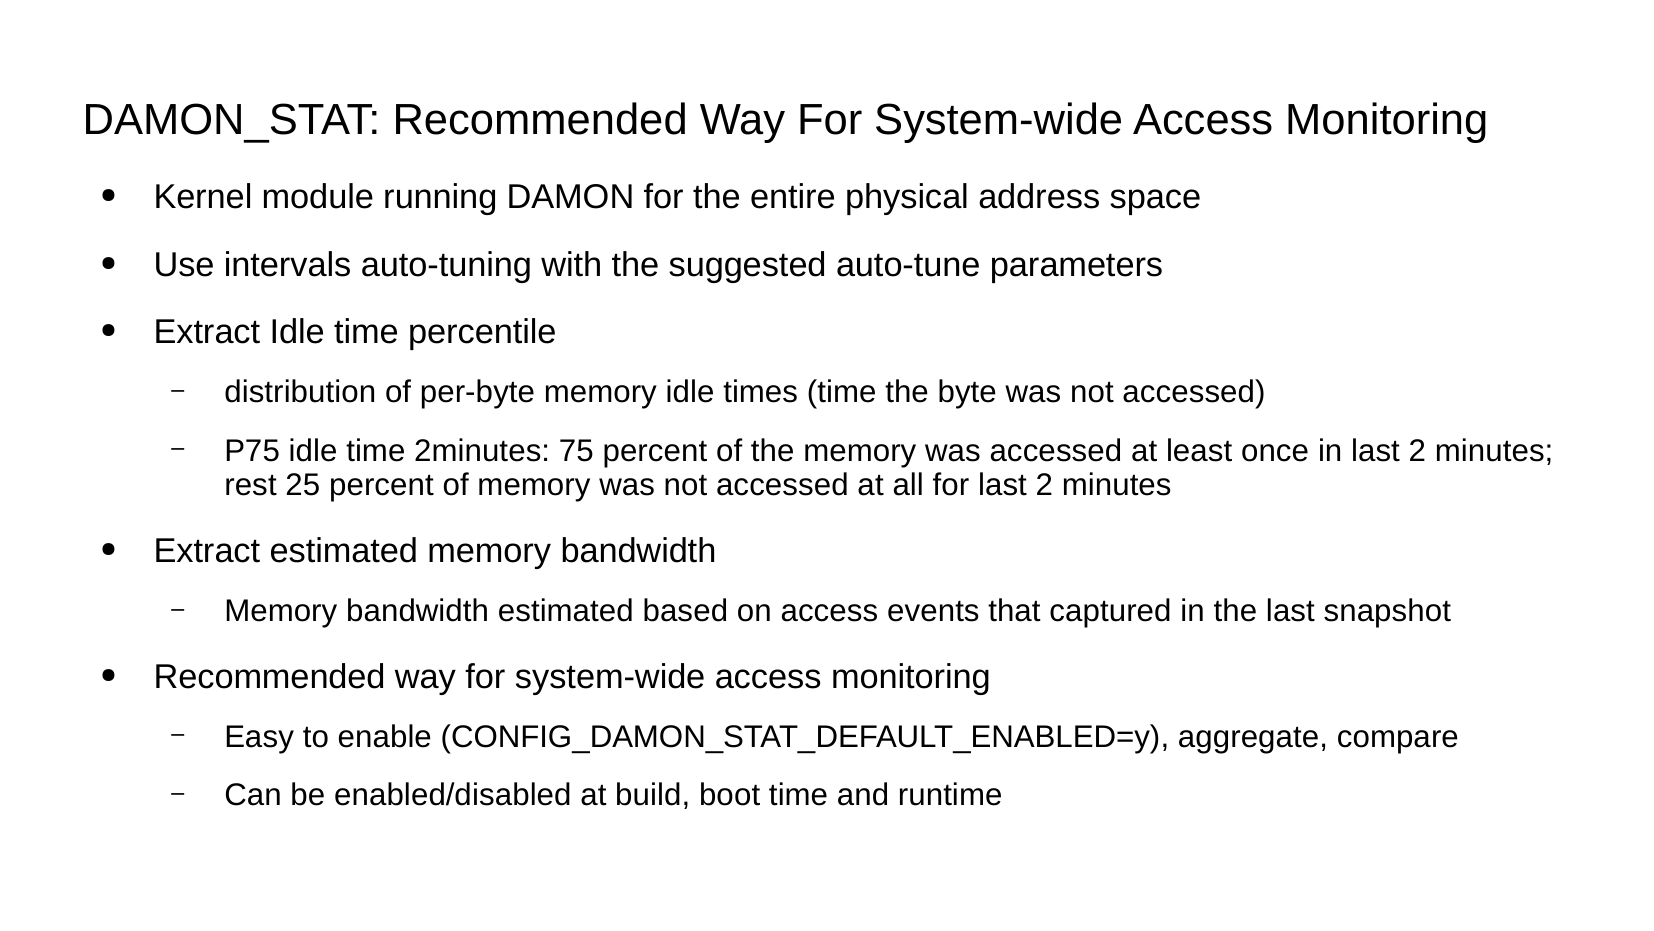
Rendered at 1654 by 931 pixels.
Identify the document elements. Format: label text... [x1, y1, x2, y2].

title DAMON_STAT: Recommended Way For System-wide Access Monitoring [82, 81, 1571, 157]
list Kernel module running DAMON for the entire physical address space Use intervals auto-tuning with the suggested auto-tune parameters Extract Idle time percentile distribution of per-byte memory idle times (time the byte was not accessed) P75 idle time 2minutes: 75 percent of the memory was accessed at least once in last 2 minutes; rest 25 percent of memory was not accessed at all for last 2 minutes Extract estimated memory bandwidth Memory bandwidth estimated based on access events that captured in the last snapshot Recommended way for system-wide access monitoring Easy to enable (CONFIG_DAMON_STAT_DEFAULT_ENABLED=y), aggregate, compare Can be enabled/disabled at build, boot time and runtime [82, 177, 1571, 833]
